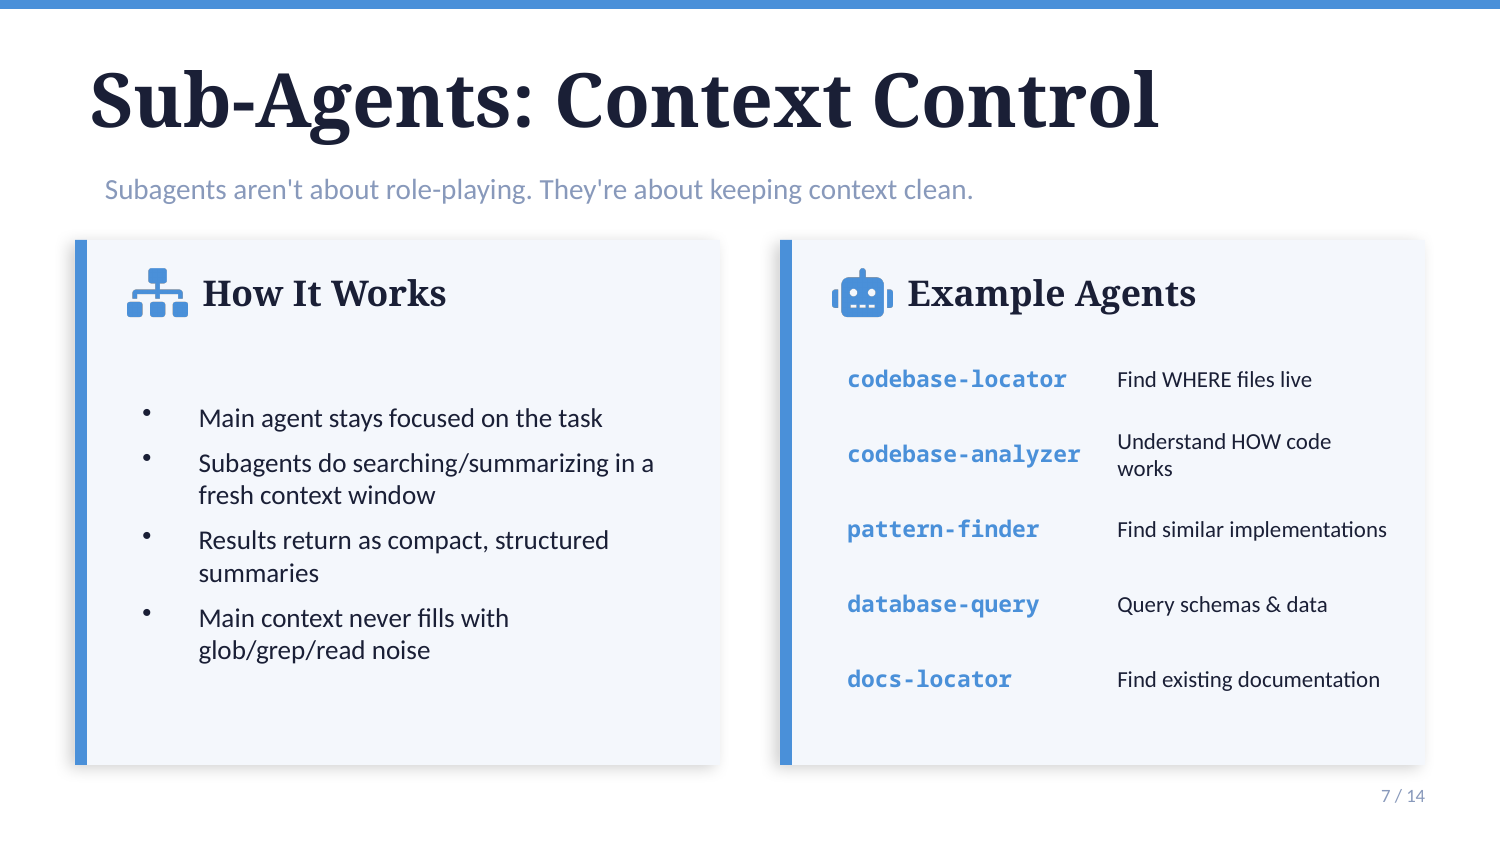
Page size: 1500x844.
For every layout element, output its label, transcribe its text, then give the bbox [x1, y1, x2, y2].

text_box Main agent stays focused on the task Subagents do searching/summarizing in a fresh context window Results return as compact, structured summaries Main context never fills with glob/grep/read noise [127, 344, 683, 720]
text_box codebase-locator [832, 352, 1102, 405]
text_box Sub-Agents: Context Control [89, 44, 1410, 150]
text_box docs-locator [832, 652, 1102, 705]
text_box Query schemas & data [1102, 577, 1403, 630]
text_box How It Works [202, 262, 683, 323]
text_box [0, 0, 1500, 9]
text_box database-query [832, 577, 1102, 630]
text_box pattern-finder [832, 502, 1102, 555]
text_box codebase-analyzer [832, 427, 1102, 480]
text_box Understand HOW code works [1102, 427, 1403, 480]
text_box Find similar implementations [1102, 502, 1403, 555]
text_box Find WHERE files live [1102, 352, 1403, 405]
text_box Example Agents [907, 262, 1403, 323]
text_box Find existing documentation [1102, 652, 1403, 705]
text_box [74, 239, 720, 765]
text_box Subagents aren't about role-playing. They're about keeping context clean. [89, 157, 1410, 218]
text_box 7 / 14 [1289, 772, 1440, 818]
text_box [779, 239, 1425, 765]
picture [832, 262, 893, 323]
picture [127, 262, 188, 323]
